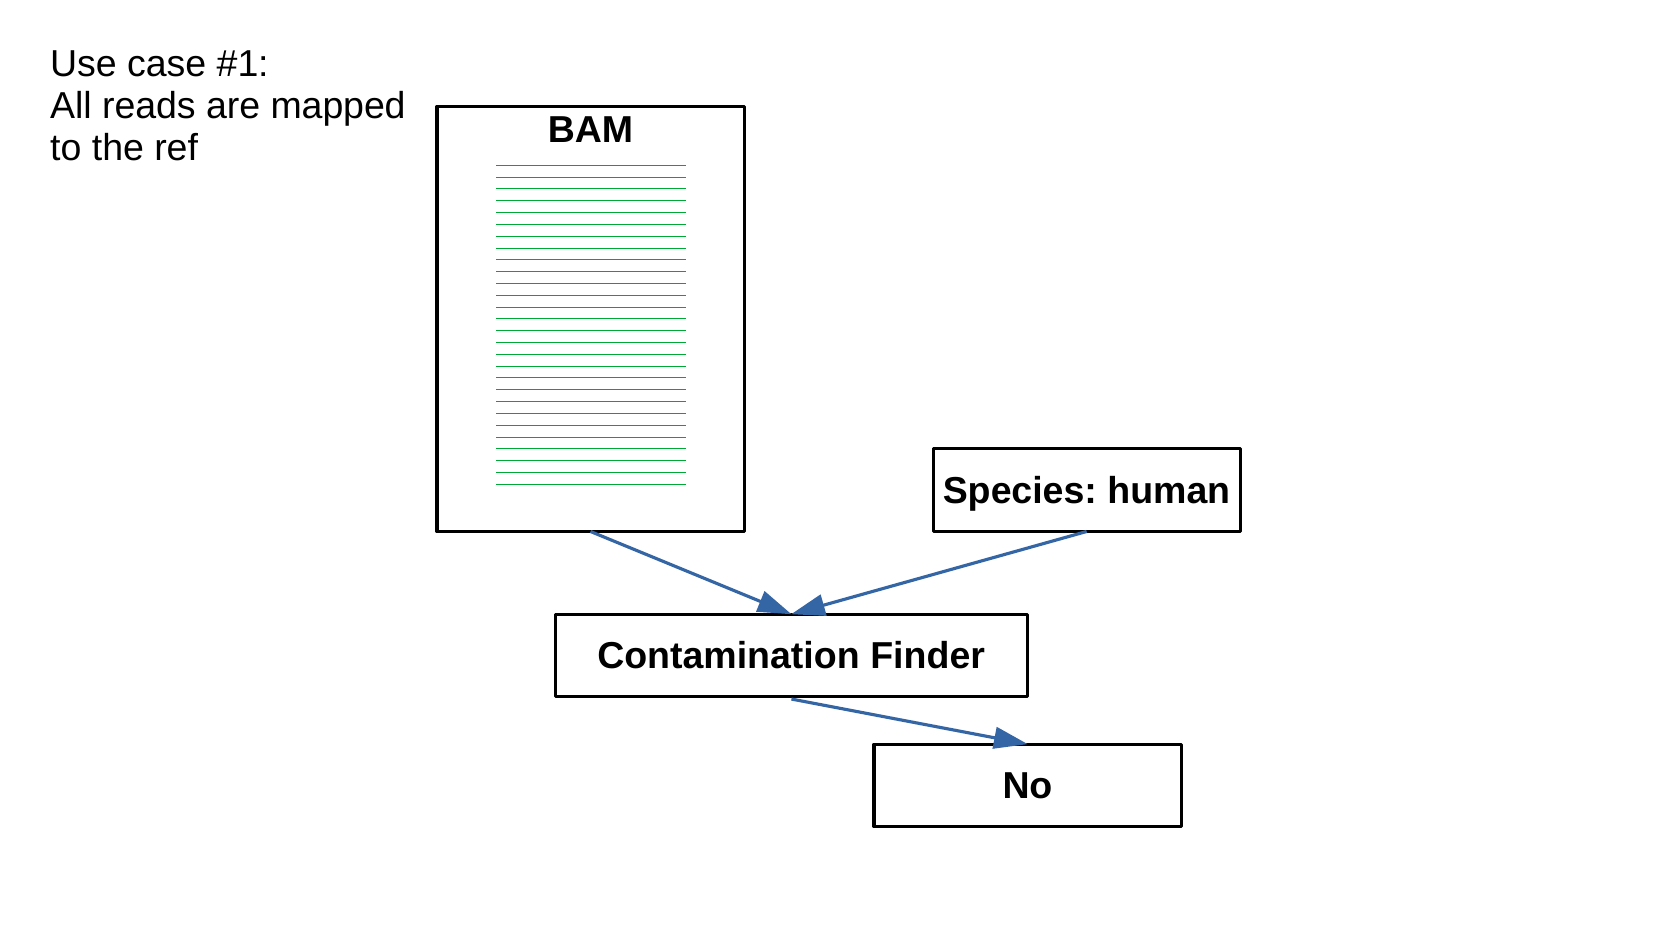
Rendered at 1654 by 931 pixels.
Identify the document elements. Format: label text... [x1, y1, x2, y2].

text_box Use case #1: All reads are mapped to the ref [35, 35, 421, 177]
text_box BAM [437, 106, 745, 532]
text_box Species: human [933, 448, 1241, 532]
text_box No [874, 744, 1182, 827]
text_box Contamination Finder [555, 614, 1028, 697]
